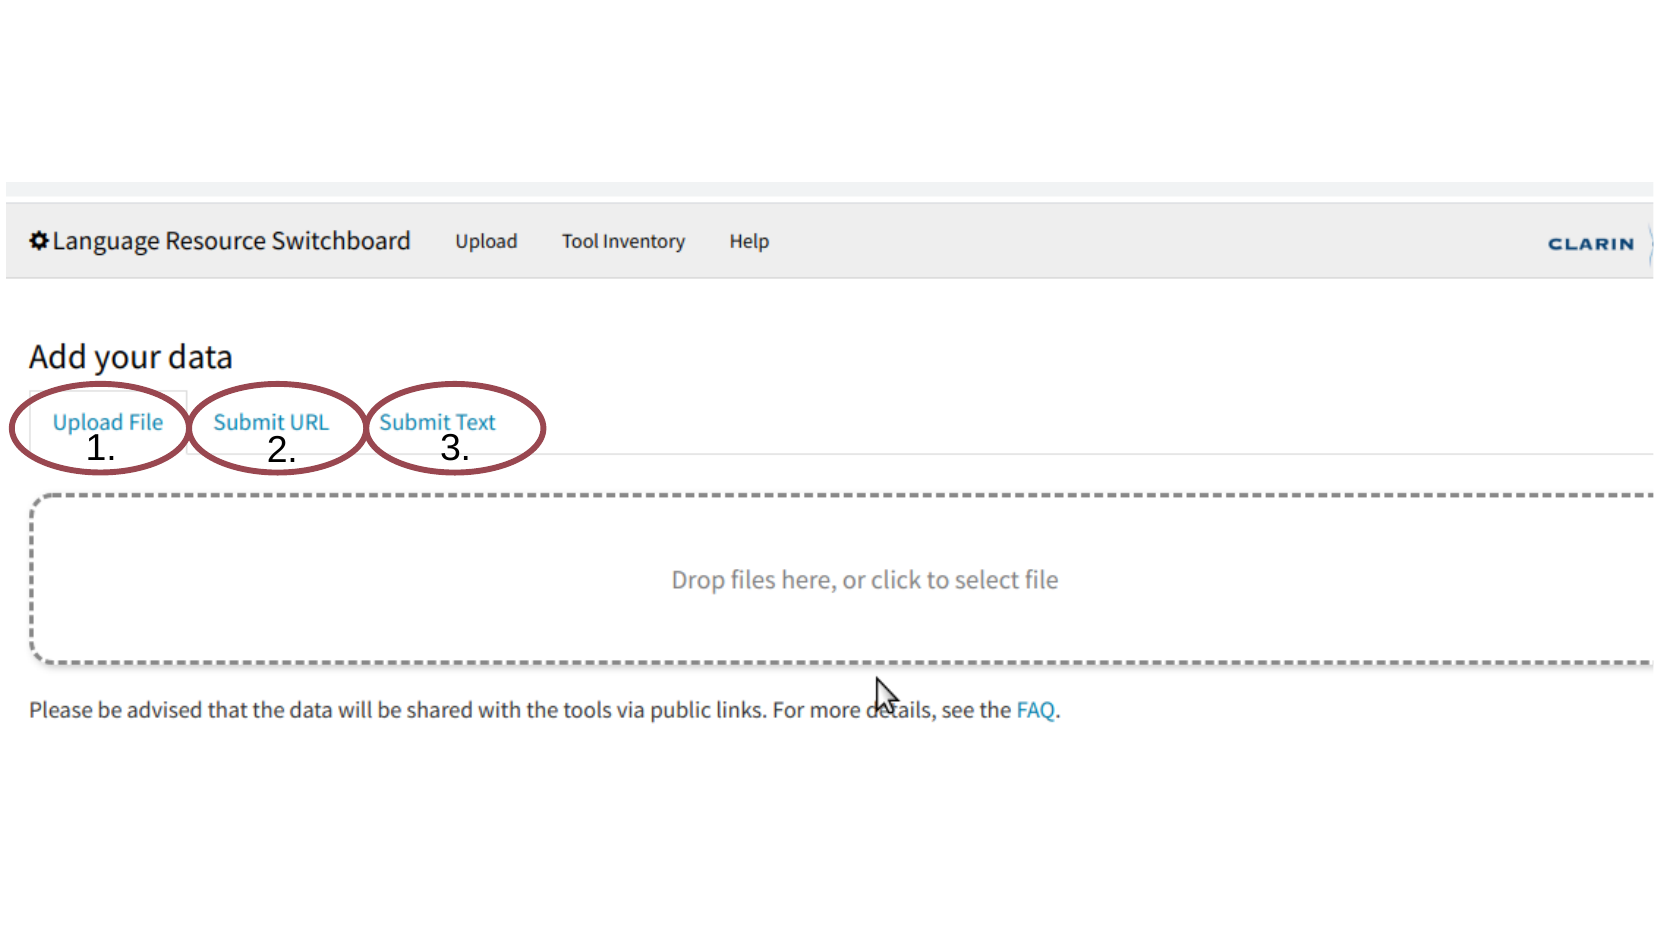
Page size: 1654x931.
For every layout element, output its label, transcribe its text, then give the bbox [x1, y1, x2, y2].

text_box 2. [252, 421, 313, 479]
text_box 1. [70, 419, 132, 477]
picture [6, 182, 1654, 756]
text_box 3. [425, 419, 487, 477]
